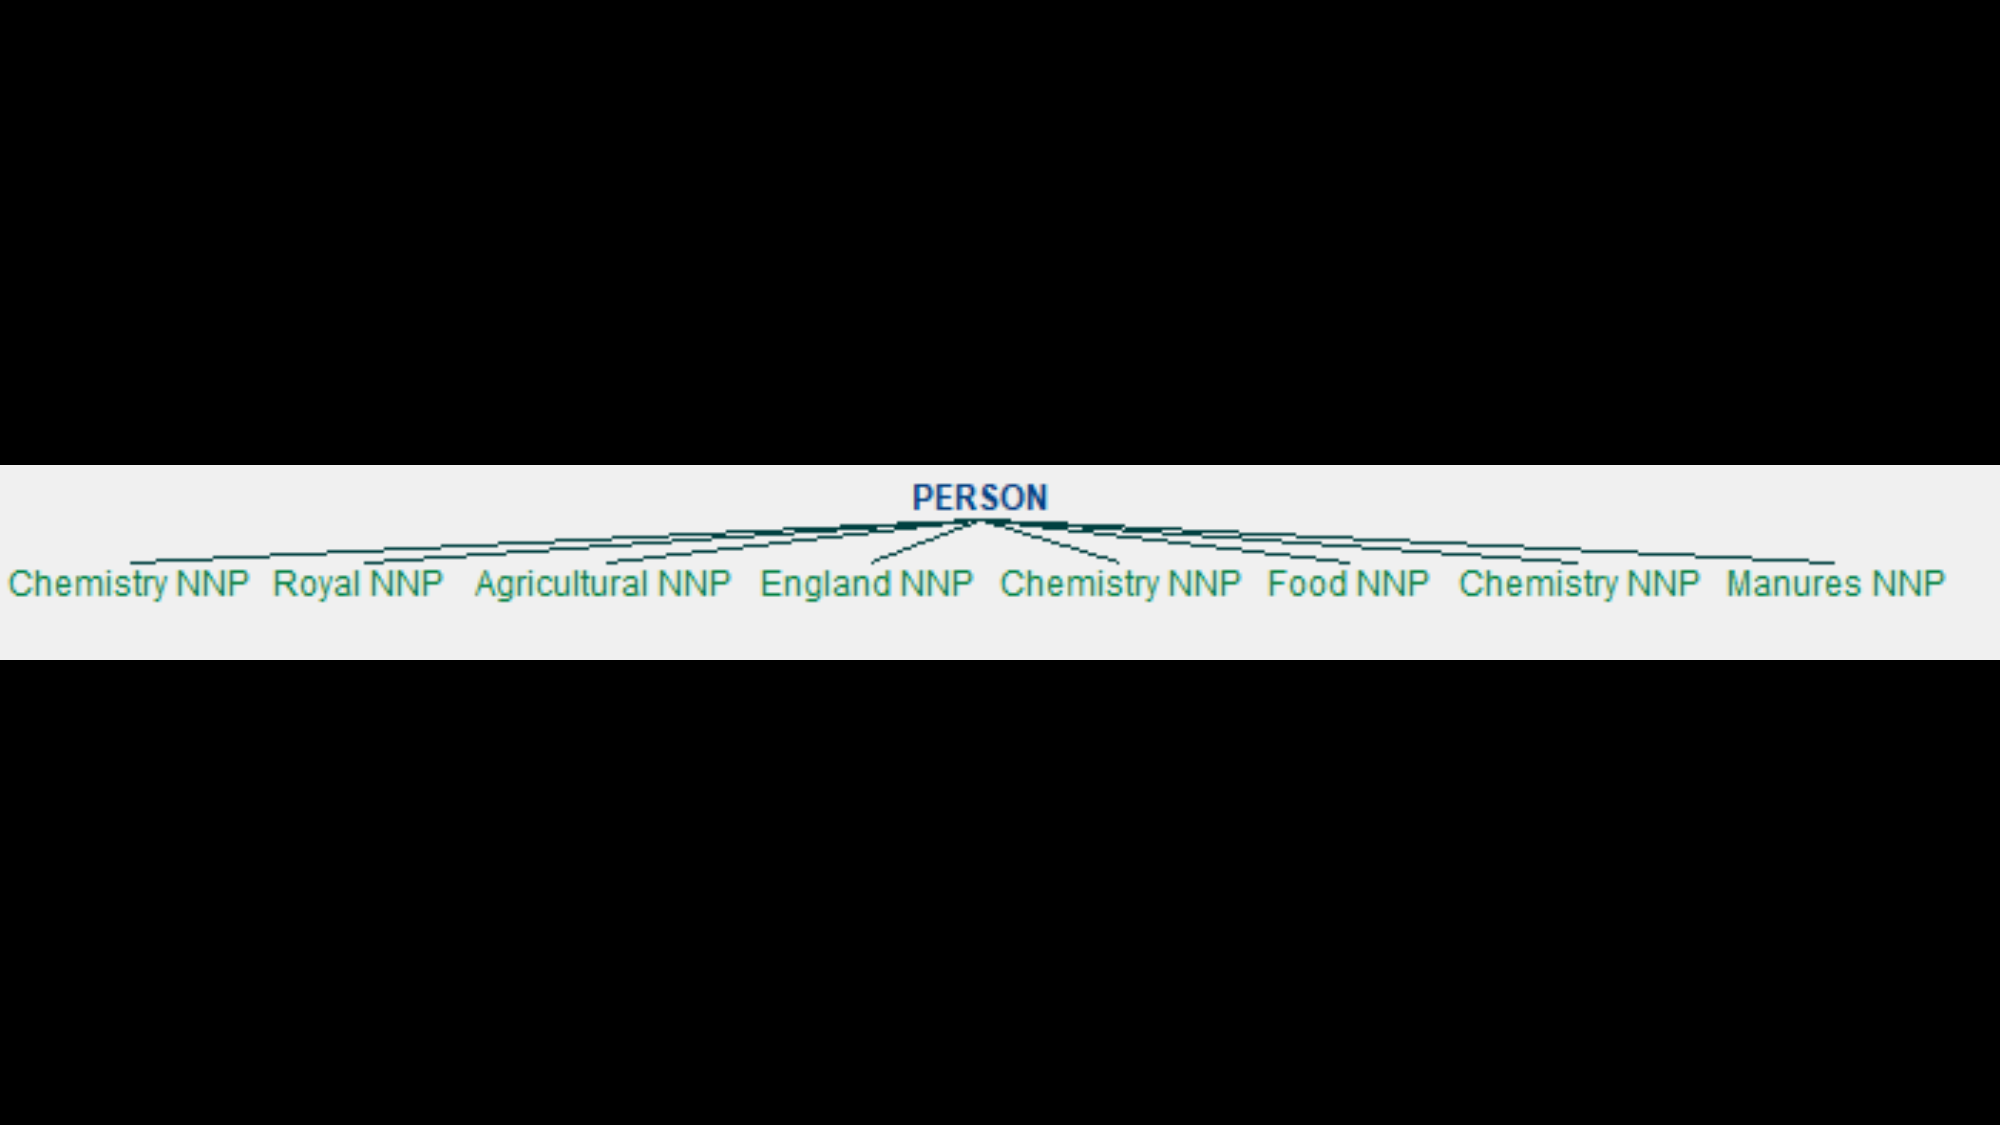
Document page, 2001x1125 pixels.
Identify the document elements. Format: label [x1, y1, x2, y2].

picture [0, 465, 2000, 660]
